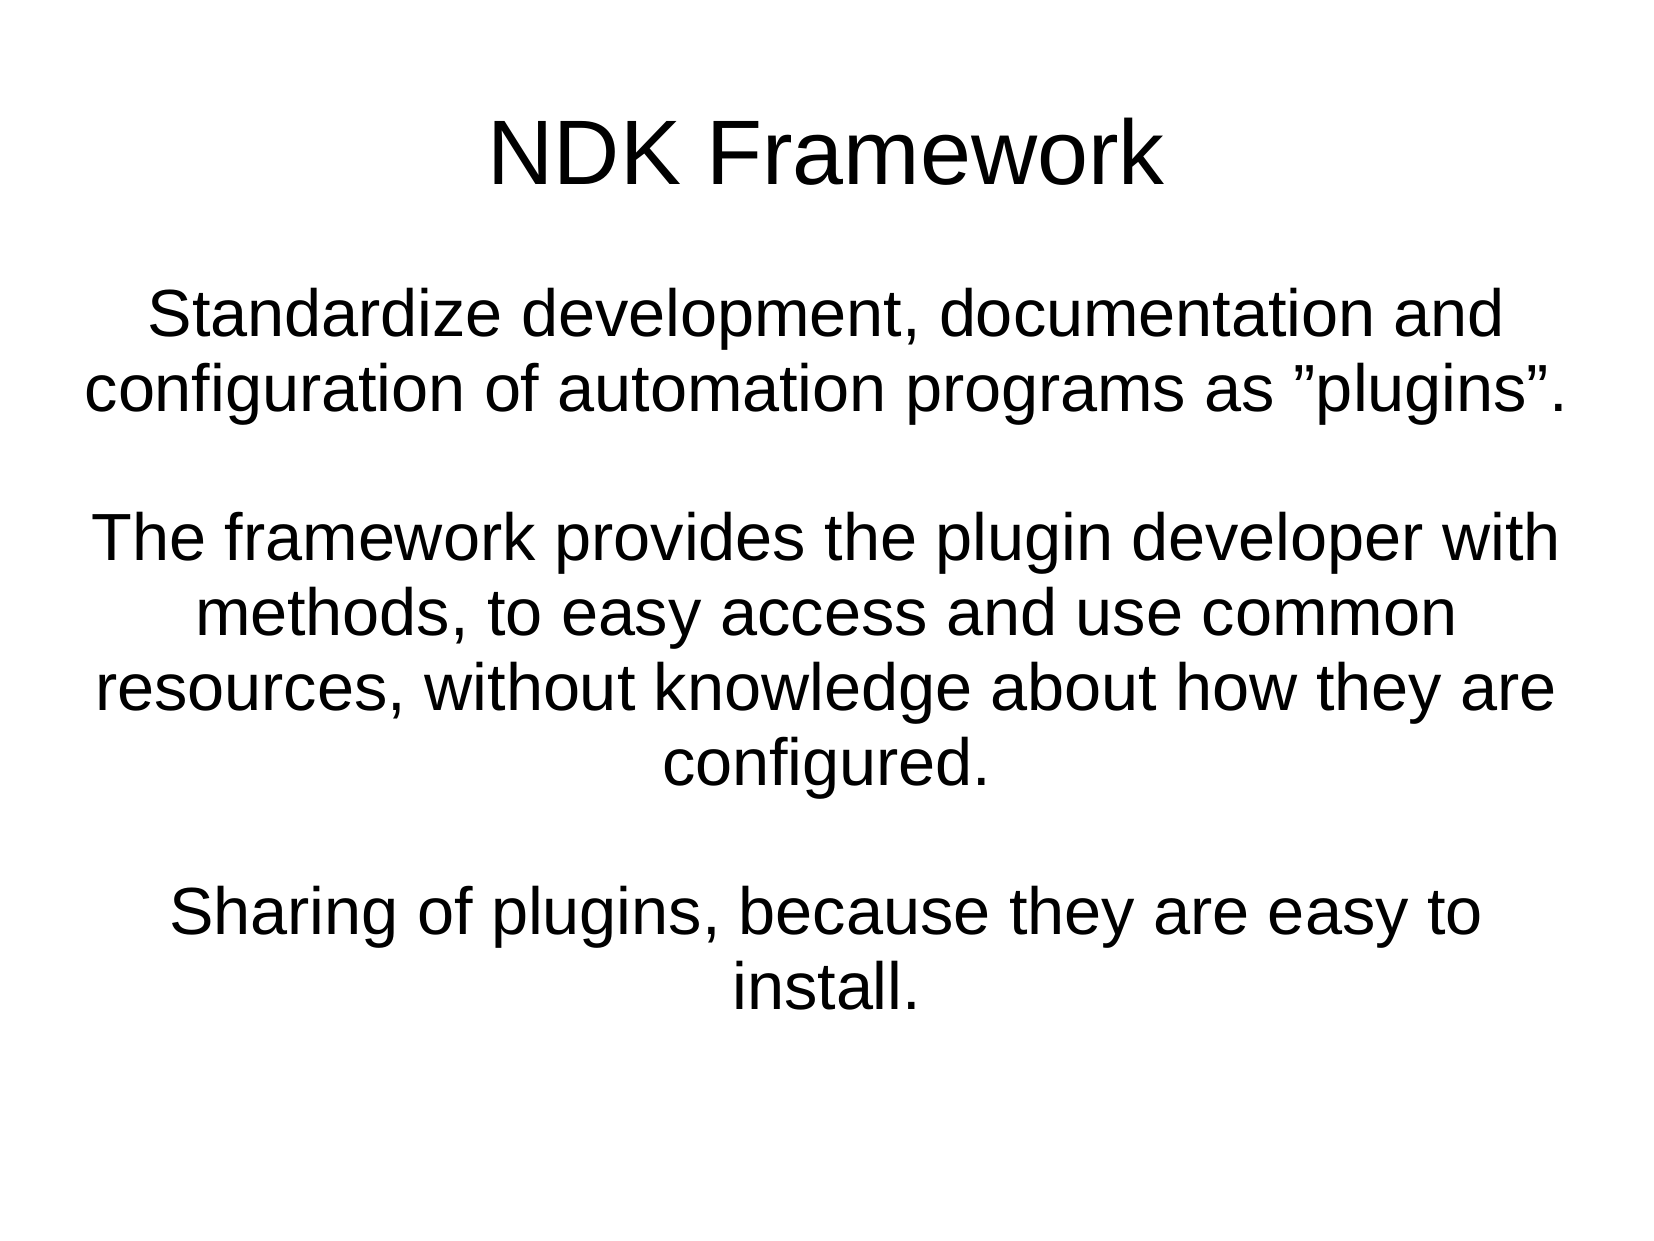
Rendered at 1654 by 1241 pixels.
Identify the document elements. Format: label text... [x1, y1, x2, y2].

title NDK Framework [82, 49, 1571, 238]
subtitle Standardize development, documentation and configuration of automation programs as ”plugins”. The framework provides the plugin developer with methods, to easy access and use common resources, without knowledge about how they are configured. Sharing of plugins, because they are easy to install. [82, 238, 1571, 1062]
